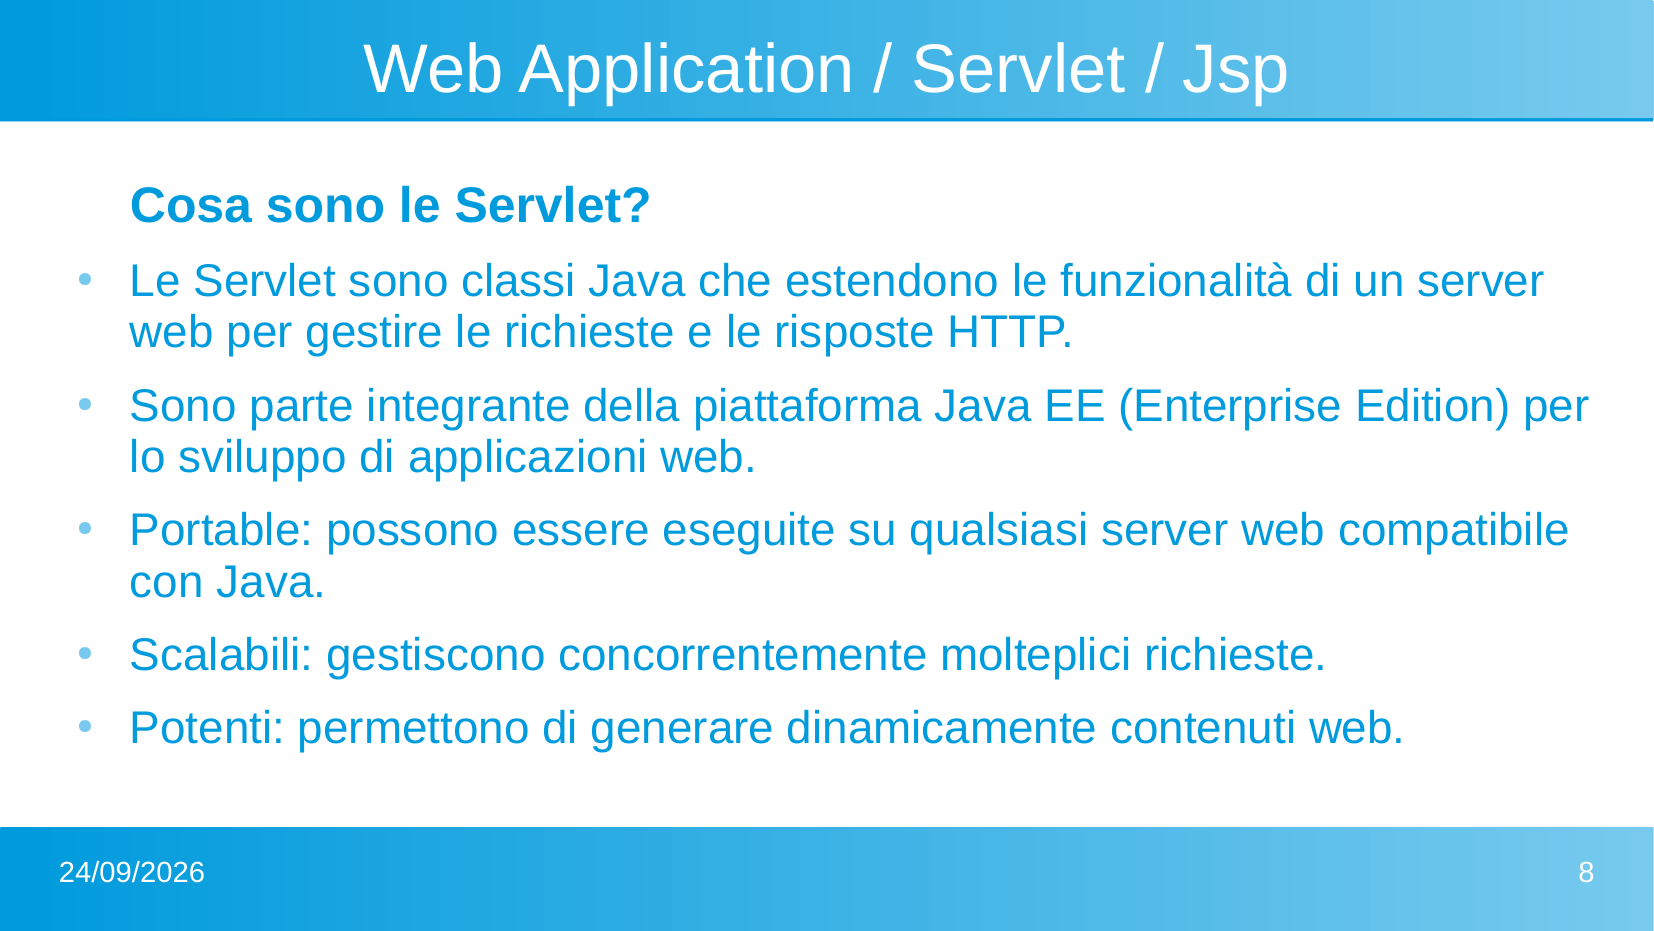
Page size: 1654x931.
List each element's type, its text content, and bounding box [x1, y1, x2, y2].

list Cosa sono le Servlet? Le Servlet sono classi Java che estendono le funzionalità di un server web per gestire le richieste e le risposte HTTP. Sono parte integrante della piattaforma Java EE (Enterprise Edition) per lo sviluppo di applicazioni web. Portable: possono essere eseguite su qualsiasi server web compatibile con Java. Scalabili: gestiscono concorrentemente molteplici richieste. Potenti: permettono di generare dinamicamente contenuti web. [59, 177, 1595, 768]
title Web Application / Servlet / Jsp [59, 29, 1595, 108]
